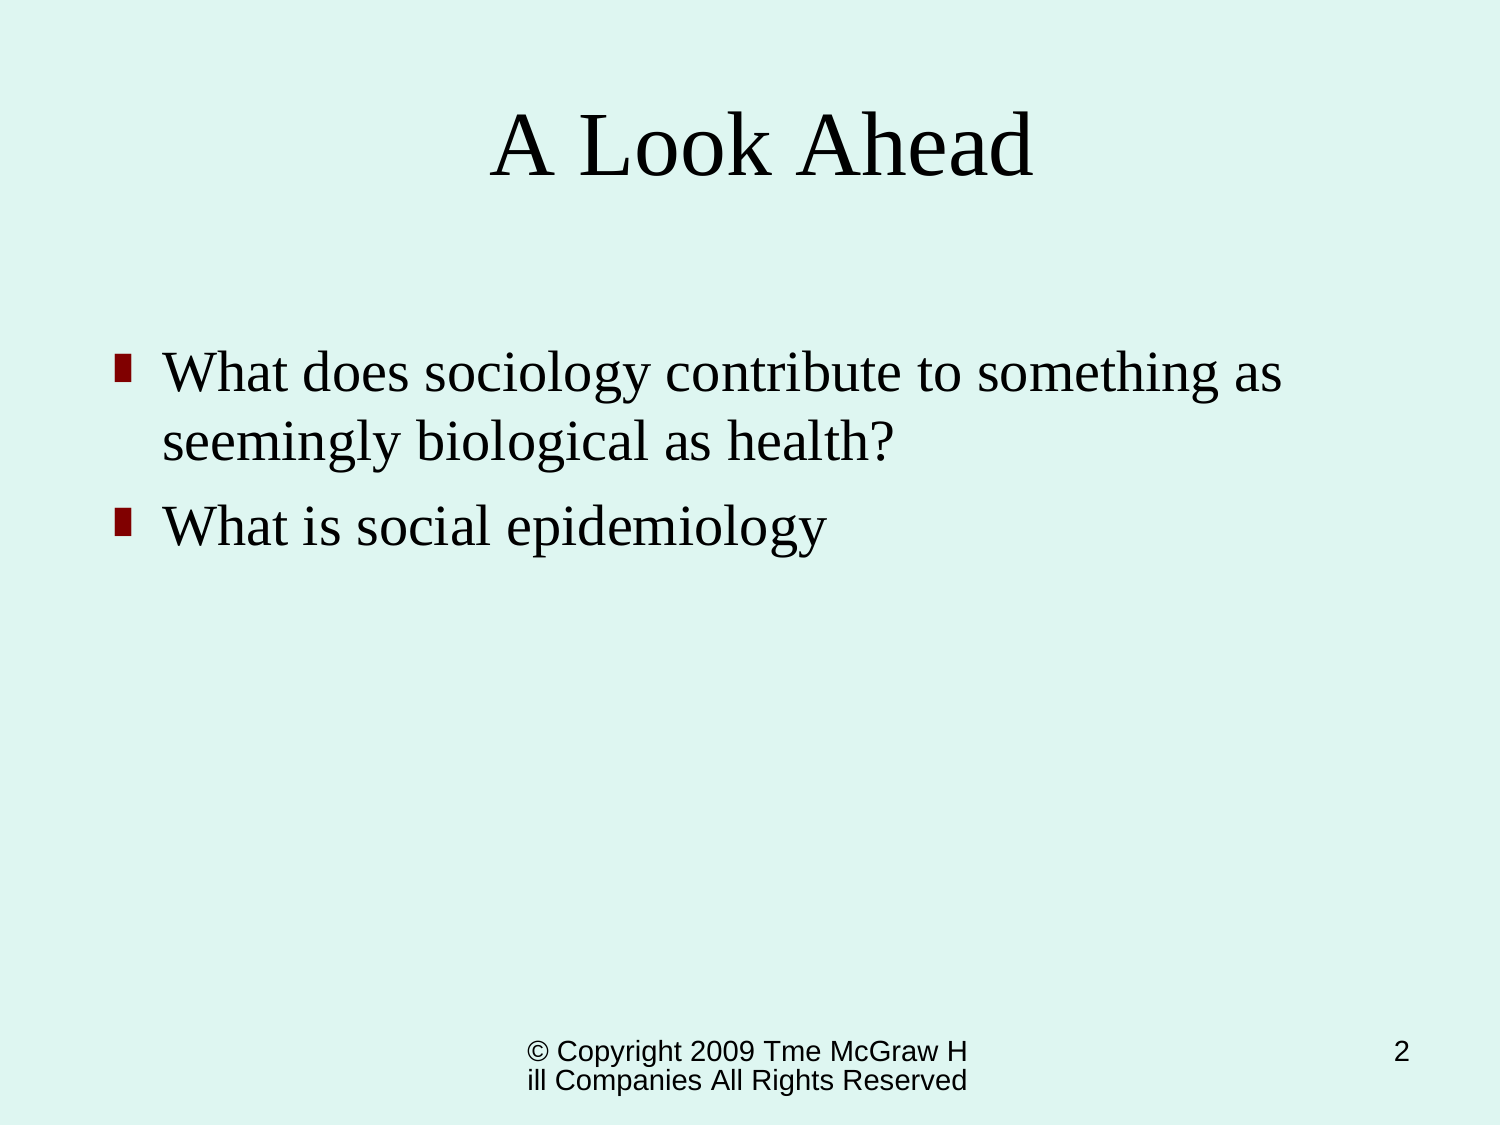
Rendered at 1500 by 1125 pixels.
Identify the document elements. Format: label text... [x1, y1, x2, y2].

title A Look Ahead [100, 45, 1426, 233]
text_box What does sociology contribute to something as seemingly biological as health? What is social epidemiology [99, 324, 1300, 600]
